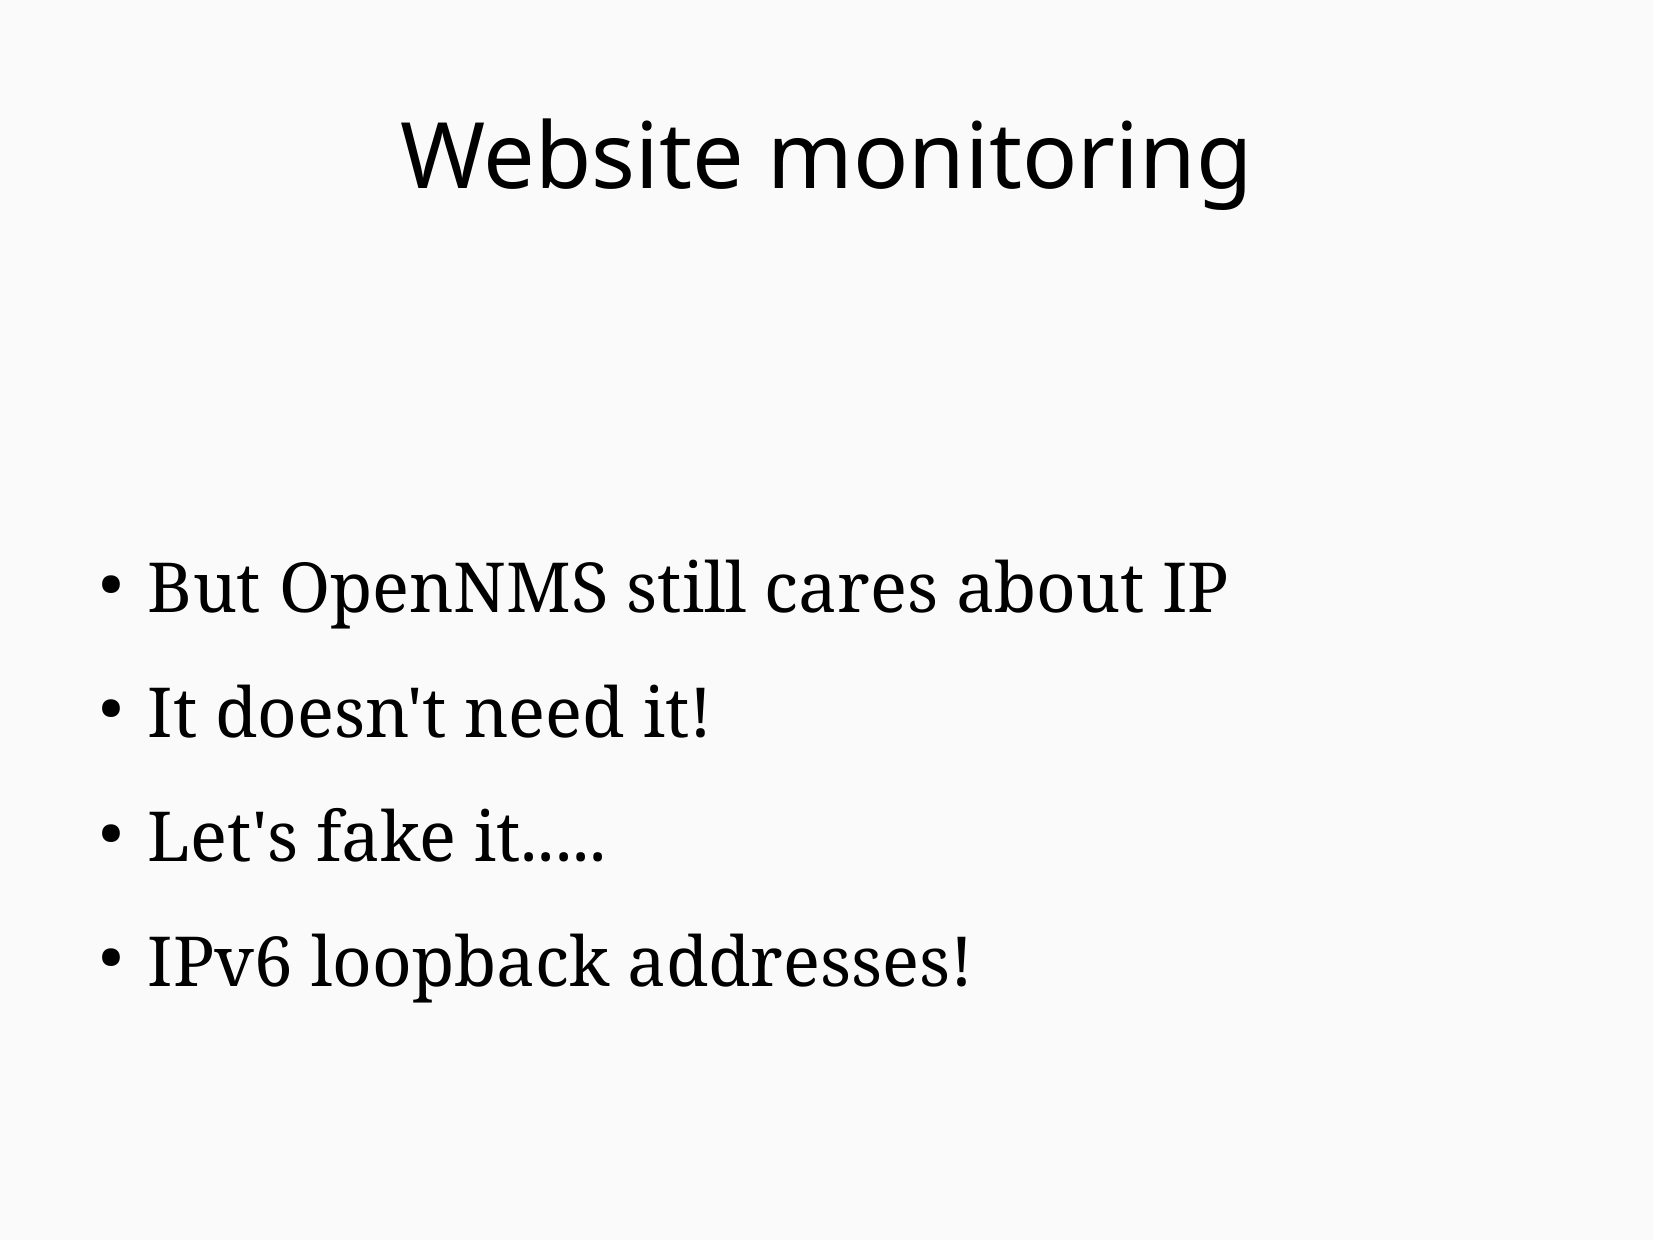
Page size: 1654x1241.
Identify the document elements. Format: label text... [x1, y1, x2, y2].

title Website monitoring [82, 49, 1571, 257]
list But OpenNMS still cares about IP It doesn't need it! Let's fake it..... IPv6 loopback addresses! [82, 290, 1571, 1010]
